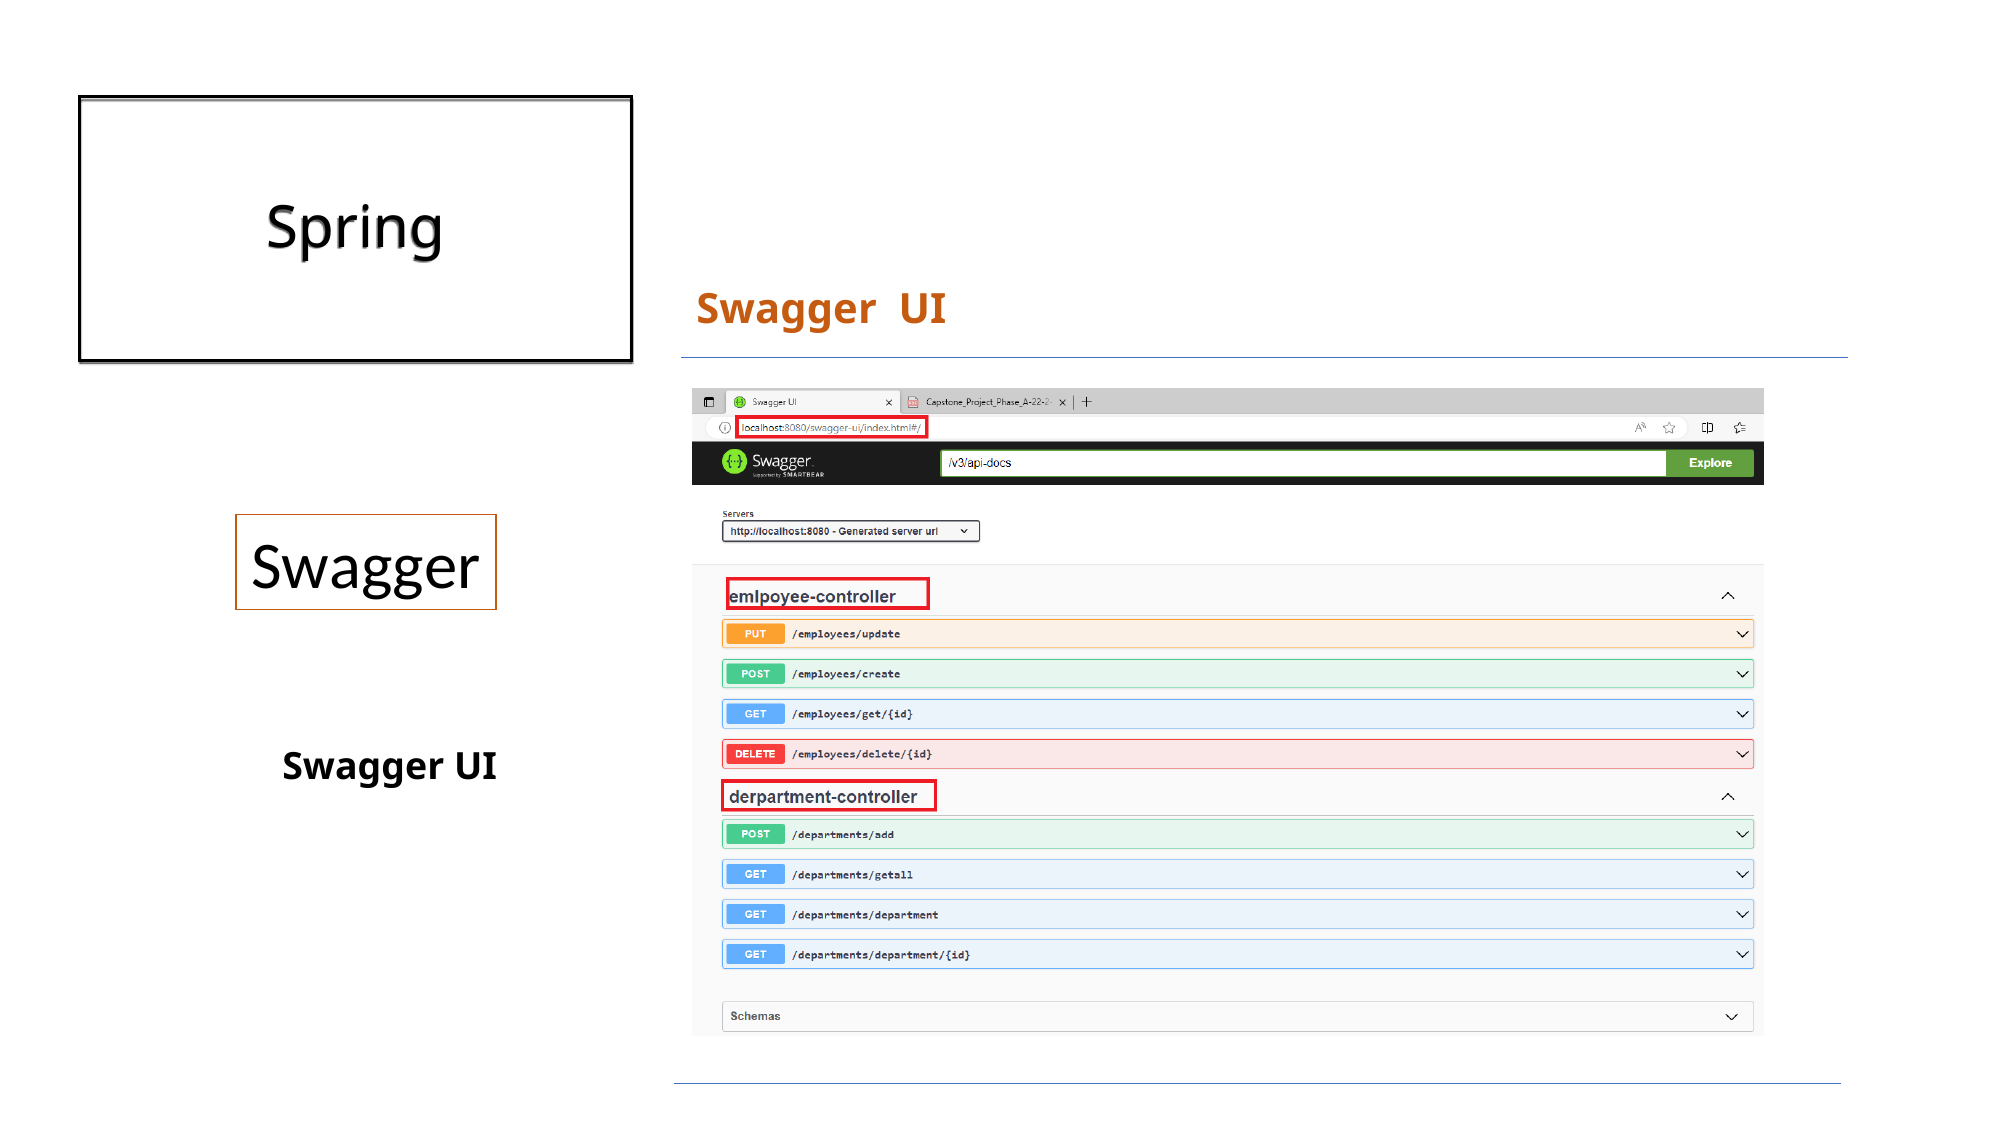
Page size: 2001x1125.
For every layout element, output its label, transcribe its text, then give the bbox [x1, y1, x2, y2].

picture [692, 388, 1764, 1036]
text_box Swagger UI [681, 274, 1682, 341]
text_box Swagger UI [267, 734, 568, 795]
title Spring [79, 96, 632, 361]
text_box Swagger [236, 514, 496, 610]
